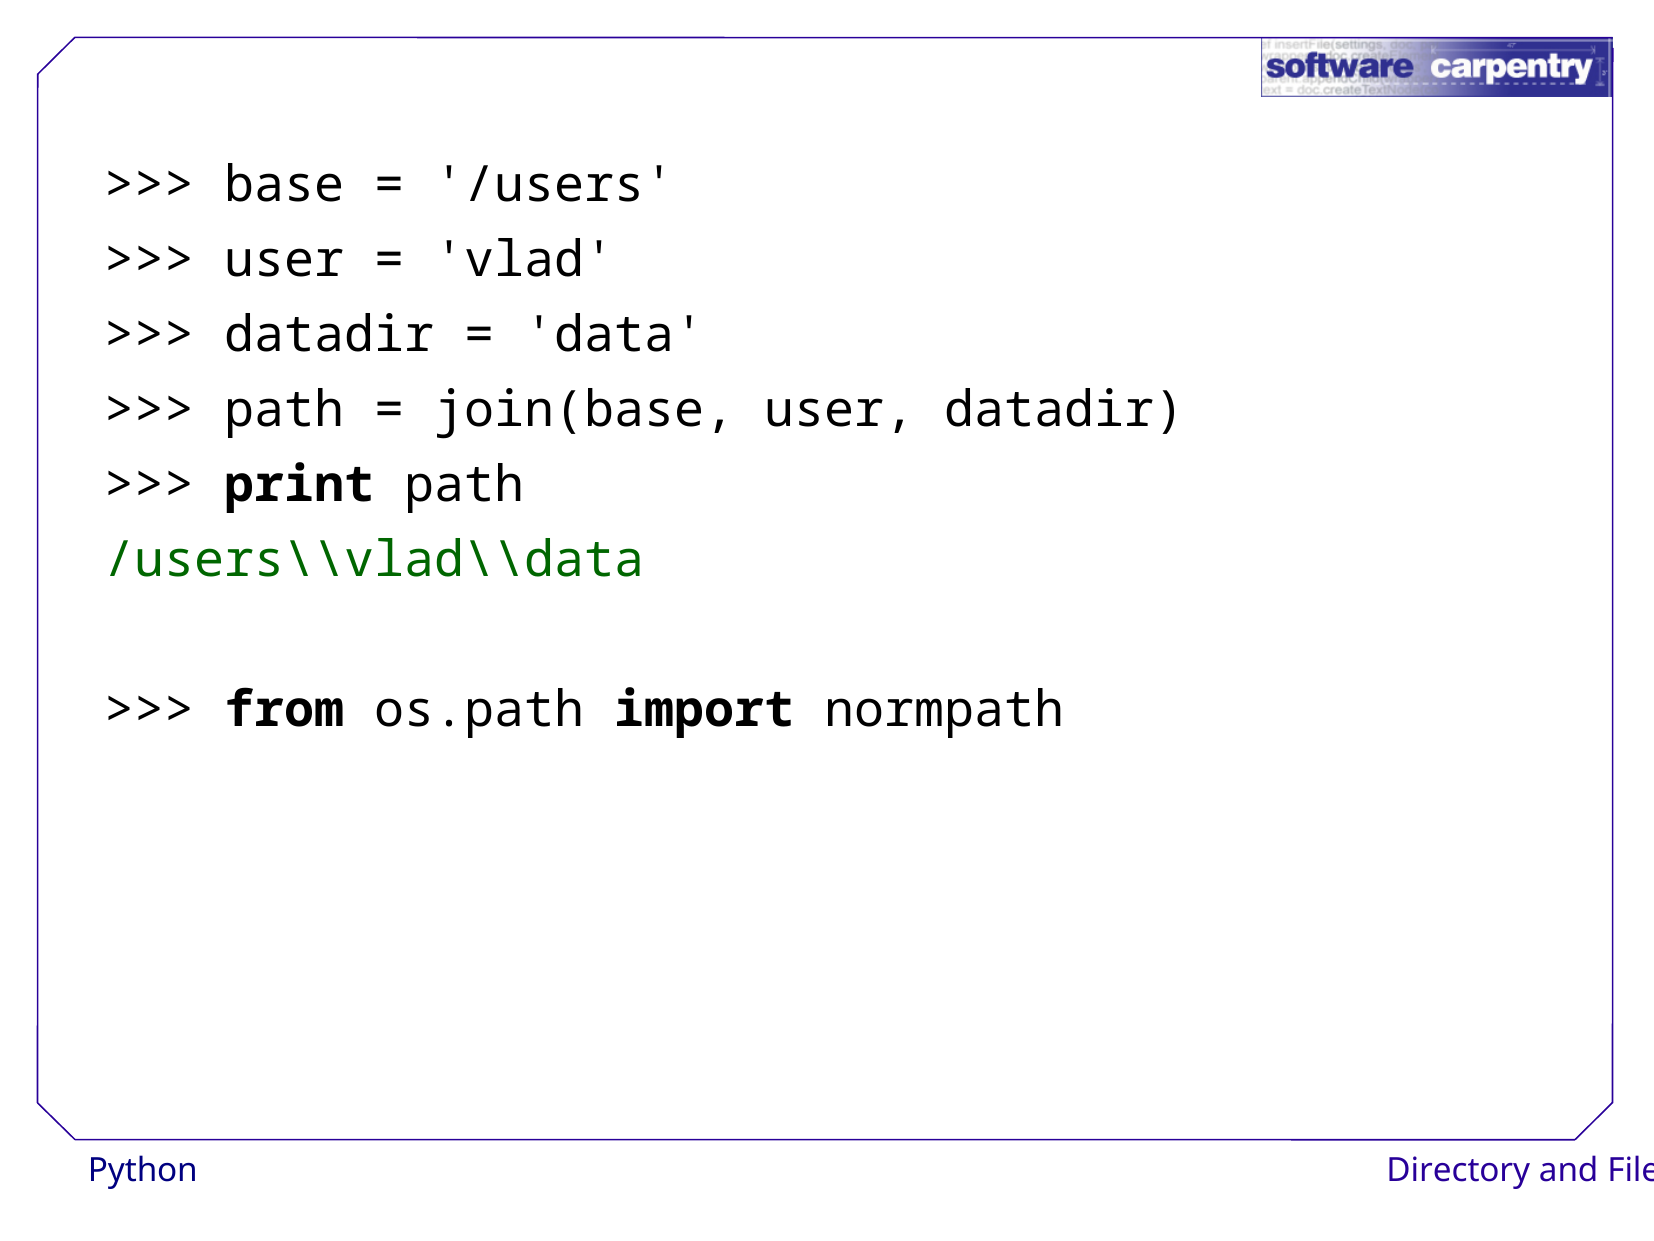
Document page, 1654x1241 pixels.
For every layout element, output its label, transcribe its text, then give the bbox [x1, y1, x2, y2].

text_box >>> base = '/users' >>> user = 'vlad' >>> datadir = 'data' >>> path = join(base, user, datadir) >>> print path /users\\vlad\\data >>> from os.path import normpath [89, 128, 1512, 1037]
picture [1261, 39, 1613, 97]
